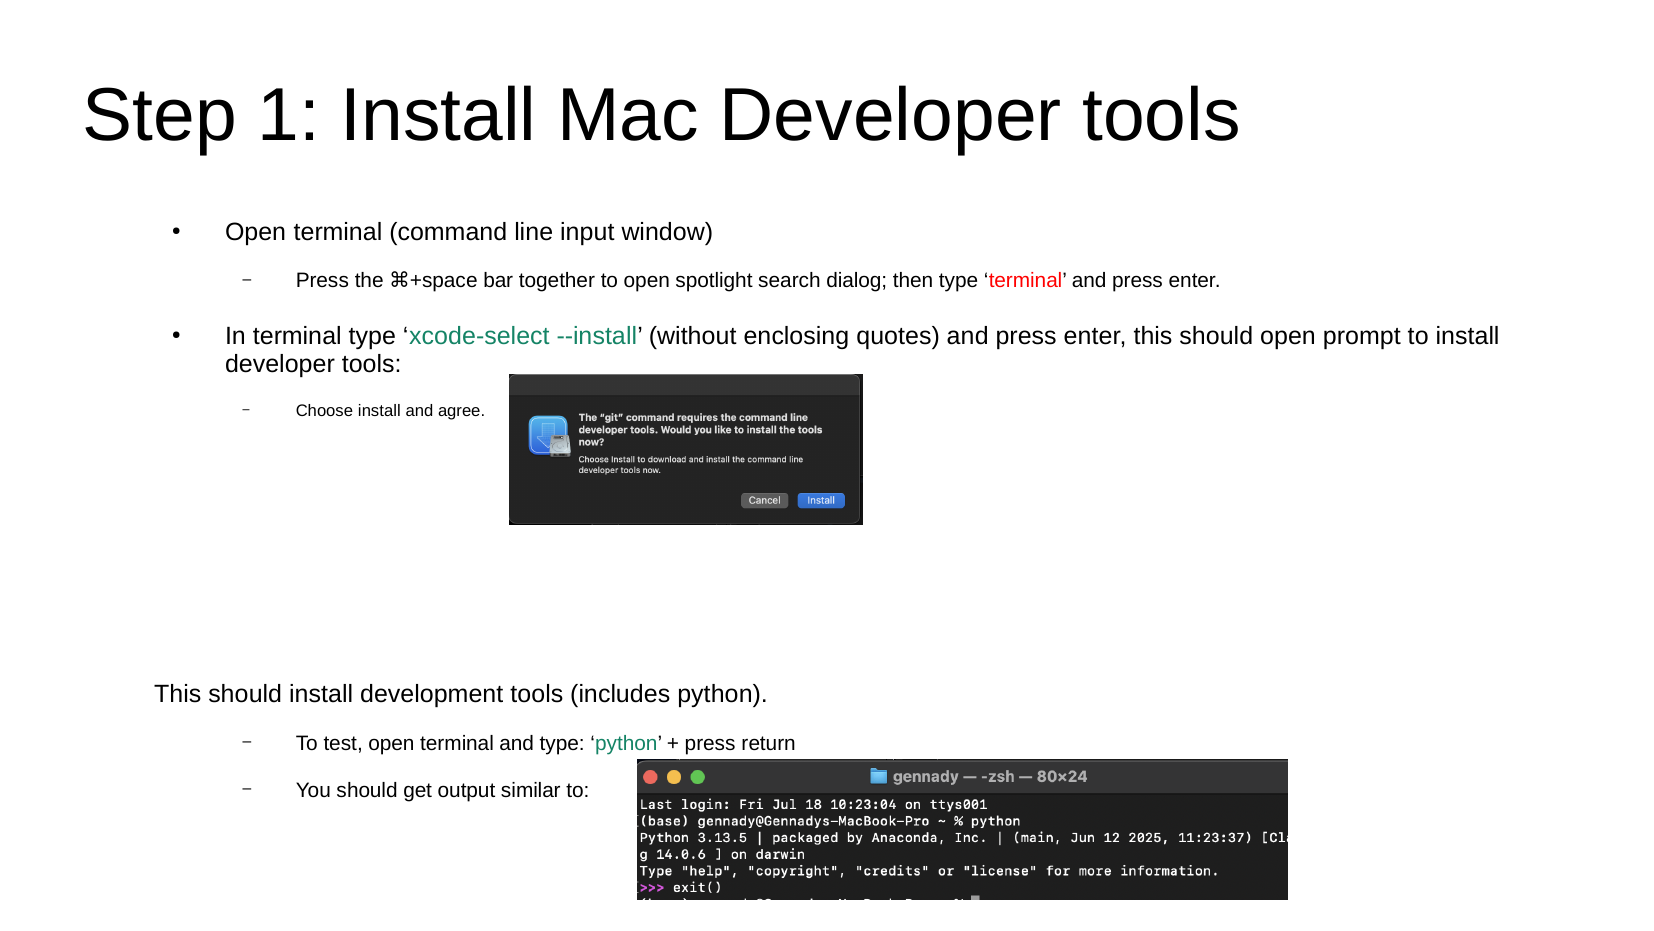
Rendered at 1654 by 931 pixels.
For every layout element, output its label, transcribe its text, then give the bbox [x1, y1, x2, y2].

title Step 1: Install Mac Developer tools [82, 37, 1571, 193]
picture [509, 374, 863, 526]
list Open terminal (command line input window) Press the ⌘+space bar together to open spotlight search dialog; then type ‘terminal’ and press enter. In terminal type ‘xcode-select --install’ (without enclosing quotes) and press enter, this should open prompt to install developer tools: Choose install and agree. This should install development tools (includes python). To test, open terminal and type: ‘python’ + press return You should get output similar to: [154, 217, 1576, 901]
picture [637, 759, 1288, 901]
